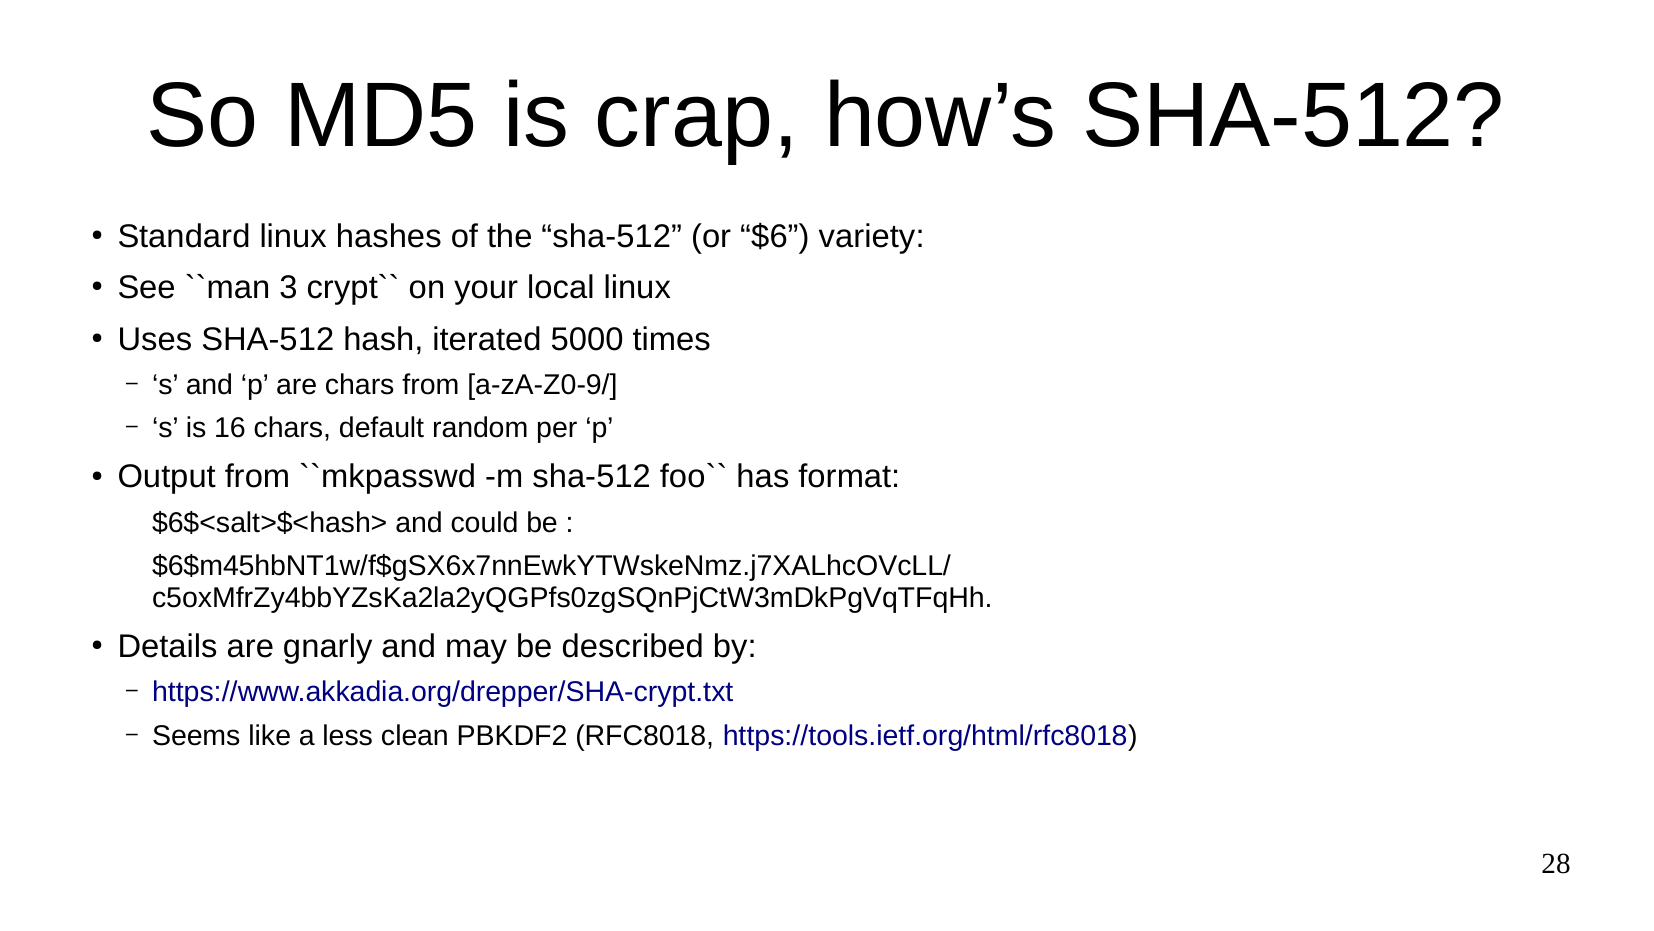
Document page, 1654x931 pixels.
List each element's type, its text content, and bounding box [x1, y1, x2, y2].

list Standard linux hashes of the “sha-512” (or “$6”) variety: See ``man 3 crypt`` on your local linux Uses SHA-512 hash, iterated 5000 times ‘s’ and ‘p’ are chars from [a-zA-Z0-9/] ‘s’ is 16 chars, default random per ‘p’ Output from ``mkpasswd -m sha-512 foo`` has format: $6$<salt>$<hash> and could be : $6$m45hbNT1w/f$gSX6x7nnEwkYTWskeNmz.j7XALhcOVcLL/c5oxMfrZy4bbYZsKa2la2yQGPfs0zgSQnPjCtW3mDkPgVqTFqHh. Details are gnarly and may be described by: https://www.akkadia.org/drepper/SHA-crypt.txt Seems like a less clean PBKDF2 (RFC8018, https://tools.ietf.org/html/rfc8018) [82, 217, 1571, 758]
title So MD5 is crap, how’s SHA-512? [82, 37, 1571, 193]
